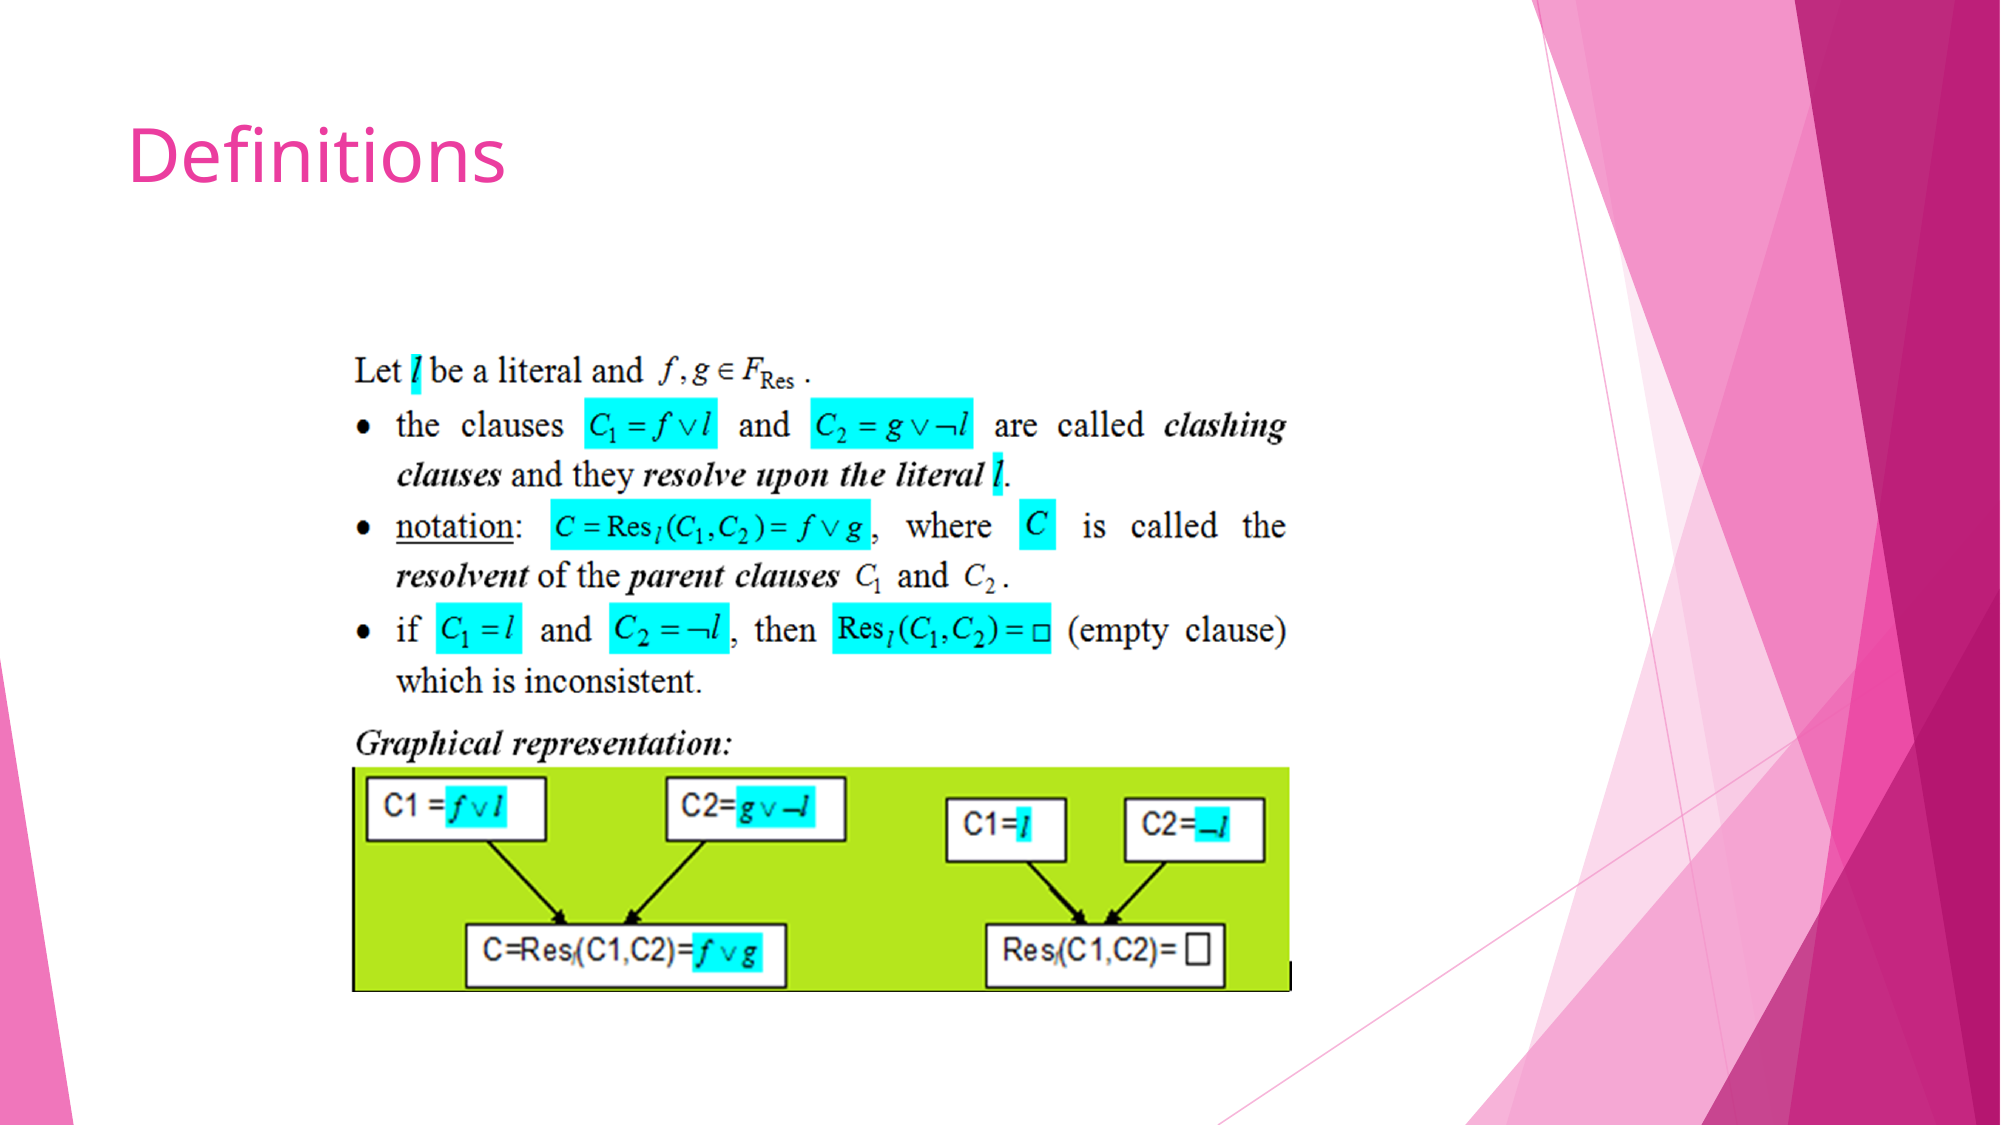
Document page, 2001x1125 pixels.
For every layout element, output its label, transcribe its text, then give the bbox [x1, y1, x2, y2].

title Definitions [111, 99, 1522, 317]
picture [340, 354, 1292, 992]
